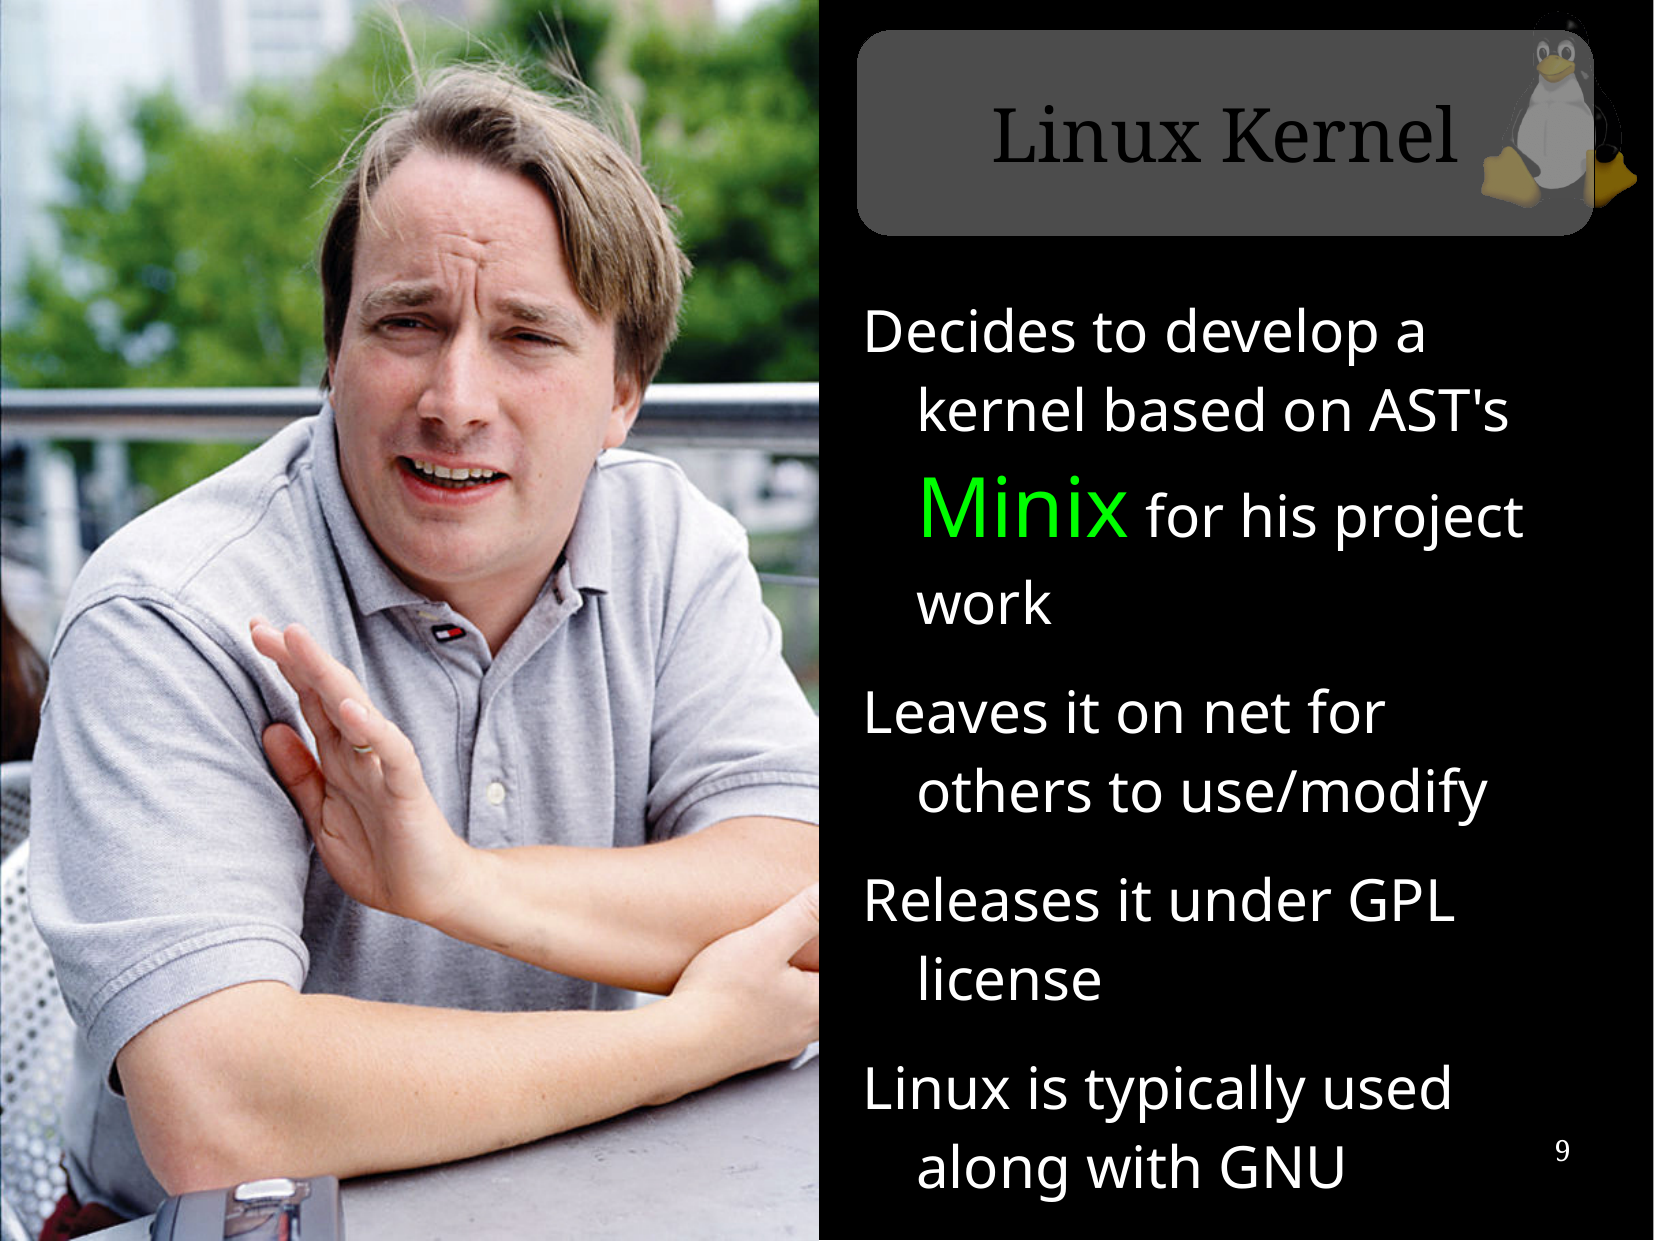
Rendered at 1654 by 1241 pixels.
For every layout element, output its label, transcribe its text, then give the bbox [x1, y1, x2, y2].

list Decides to develop a kernel based on AST's Minix for his project work Leaves it on net for others to use/modify Releases it under GPL license Linux is typically used along with GNU GNU/Linux [845, 290, 1572, 1109]
text_box Linux Kernel [856, 29, 1595, 237]
picture [1476, 6, 1642, 213]
picture [0, 0, 819, 1241]
